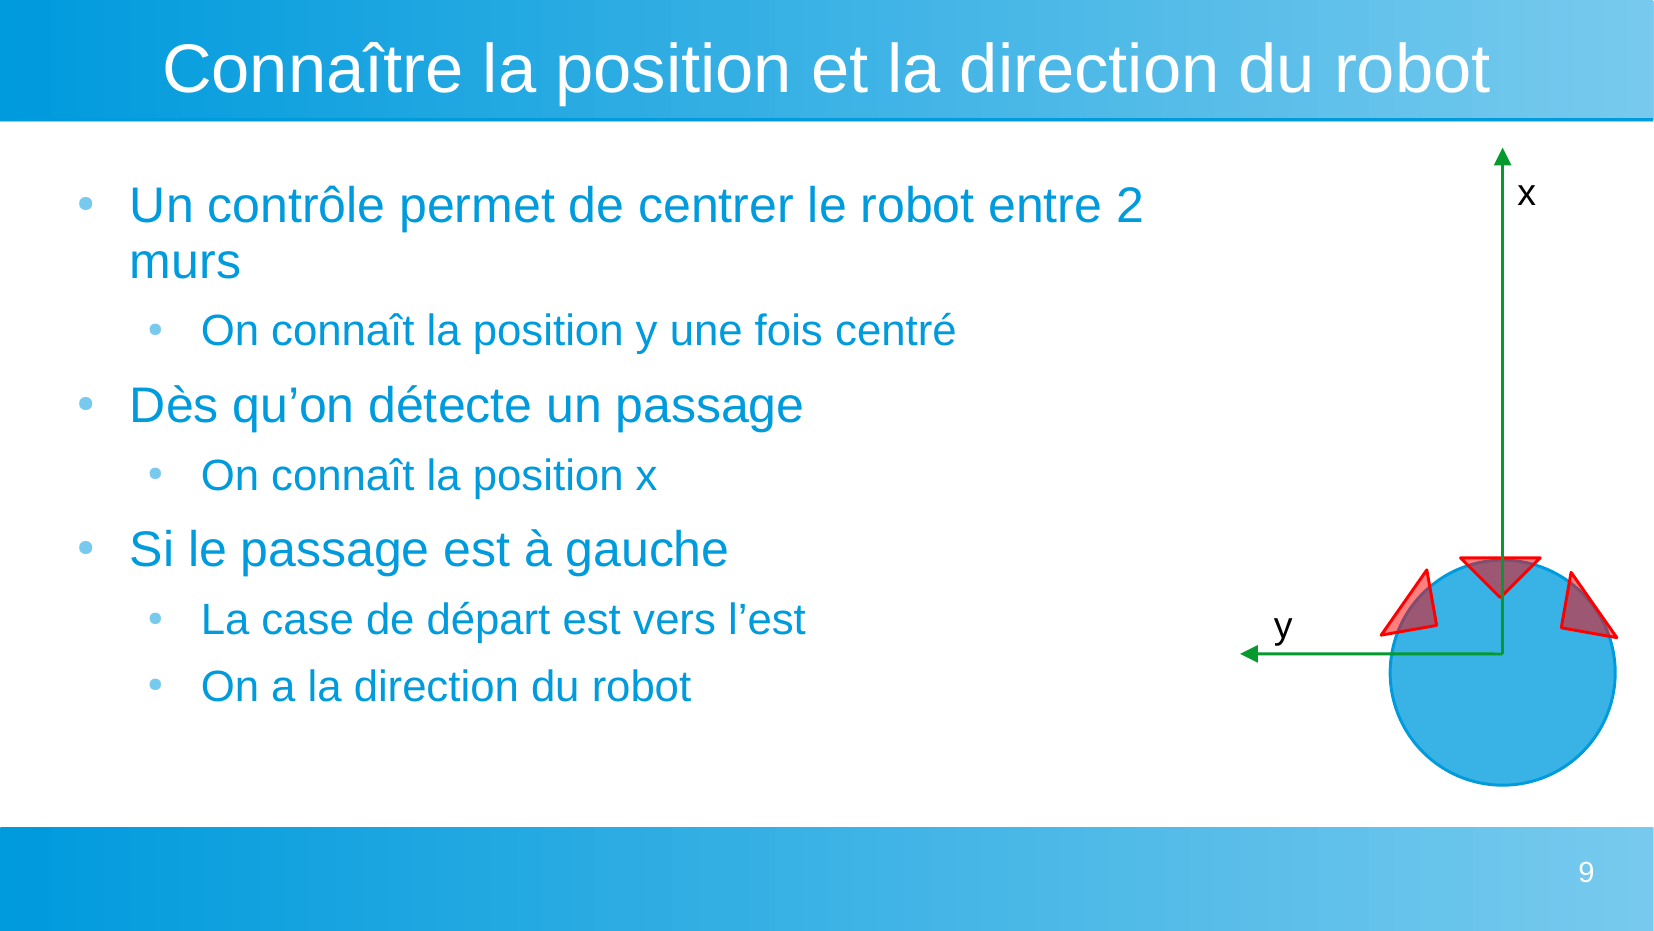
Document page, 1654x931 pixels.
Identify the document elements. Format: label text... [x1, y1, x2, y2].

text_box [1390, 557, 1617, 786]
title Connaître la position et la direction du robot [59, 29, 1595, 108]
text_box y [1258, 597, 1308, 654]
text_box x [1502, 164, 1551, 222]
list Un contrôle permet de centrer le robot entre 2 murs On connaît la position y une fois centré Dès qu’on détecte un passage On connaît la position x Si le passage est à gauche La case de départ est vers l’est On a la direction du robot [59, 177, 1211, 768]
text_box [1381, 557, 1501, 652]
